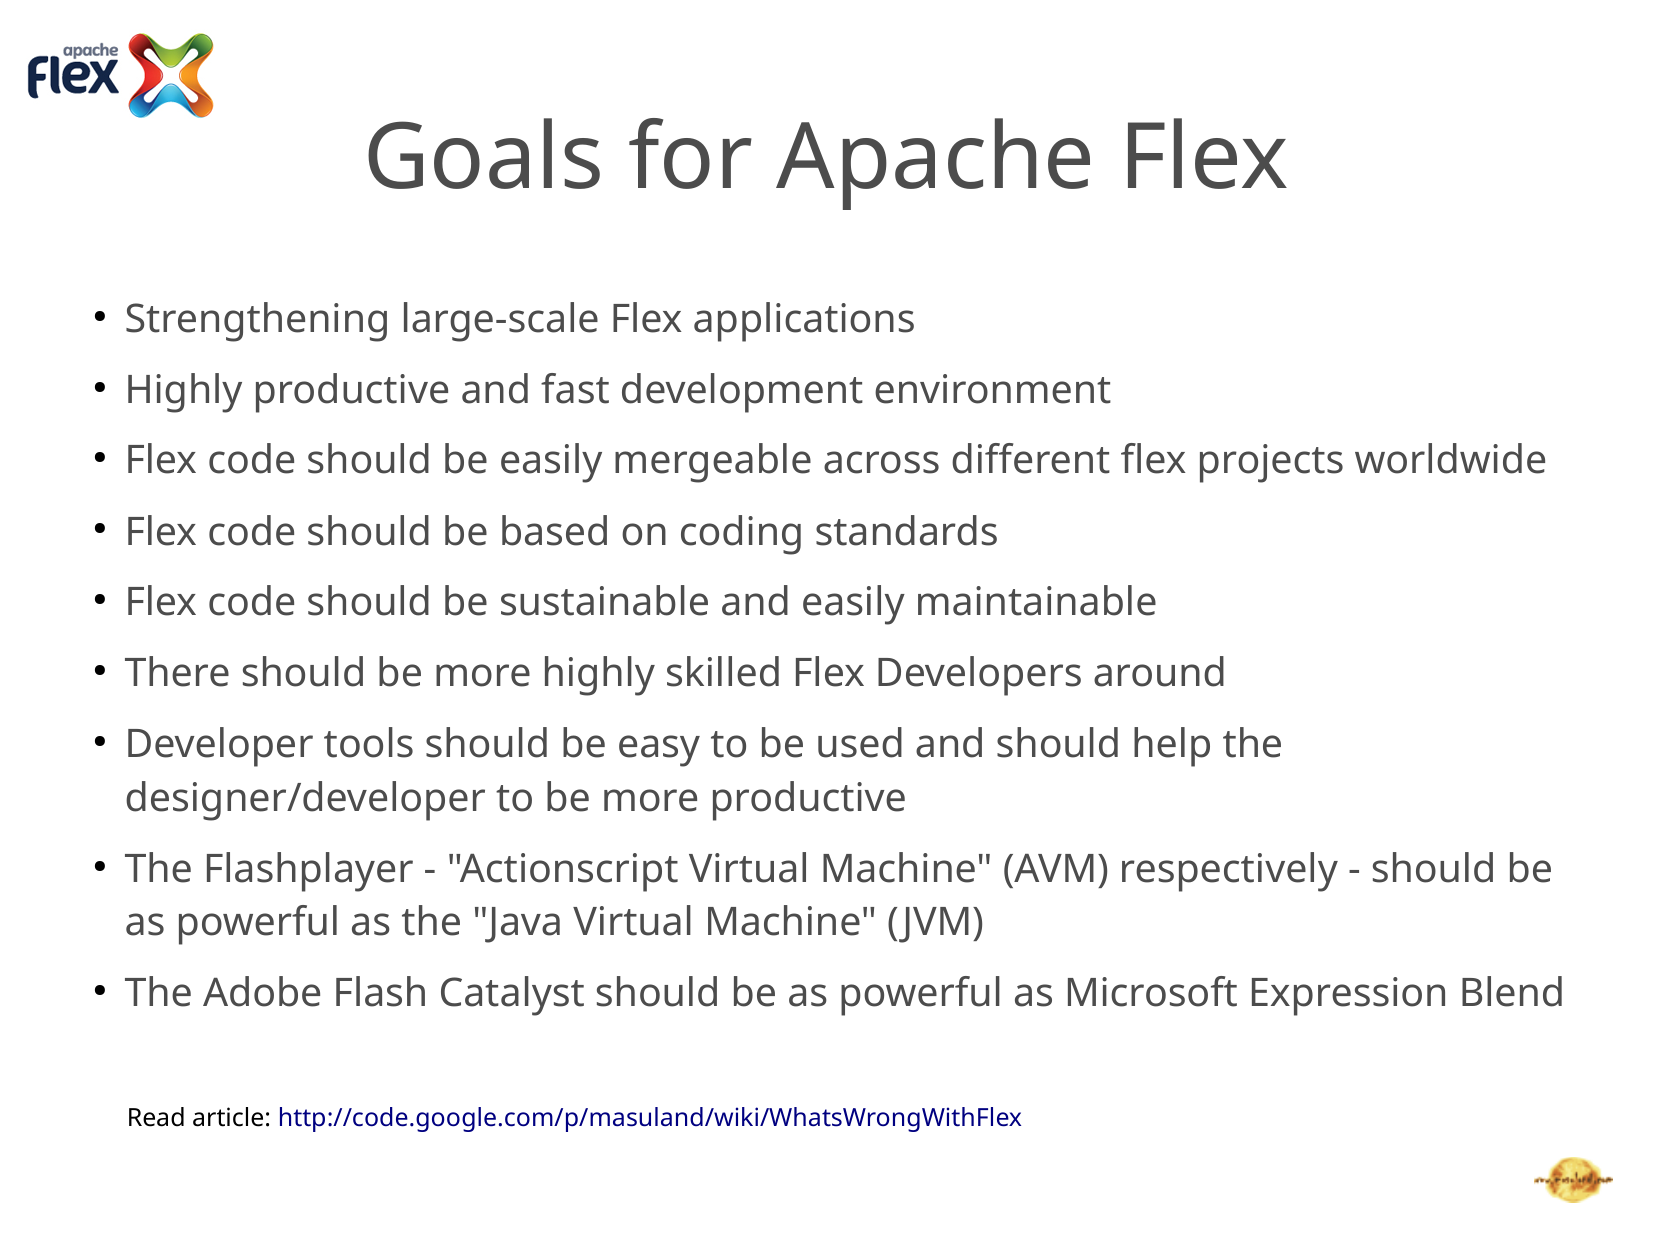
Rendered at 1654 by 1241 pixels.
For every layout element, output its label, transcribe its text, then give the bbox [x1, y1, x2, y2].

picture [25, 25, 215, 125]
title Goals for Apache Flex [82, 56, 1571, 250]
text_box Read article: http://code.google.com/p/masuland/wiki/WhatsWrongWithFlex [112, 1092, 1412, 1138]
picture [1534, 1157, 1613, 1203]
list Strengthening large-scale Flex applications Highly productive and fast development environment Flex code should be easily mergeable across different flex projects worldwide Flex code should be based on coding standards Flex code should be sustainable and easily maintainable There should be more highly skilled Flex Developers around Developer tools should be easy to be used and should help the designer/developer to be more productive The Flashplayer - "Actionscript Virtual Machine" (AVM) respectively - should be as powerful as the "Java Virtual Machine" (JVM) The Adobe Flash Catalyst should be as powerful as Microsoft Expression Blend [82, 290, 1571, 1109]
